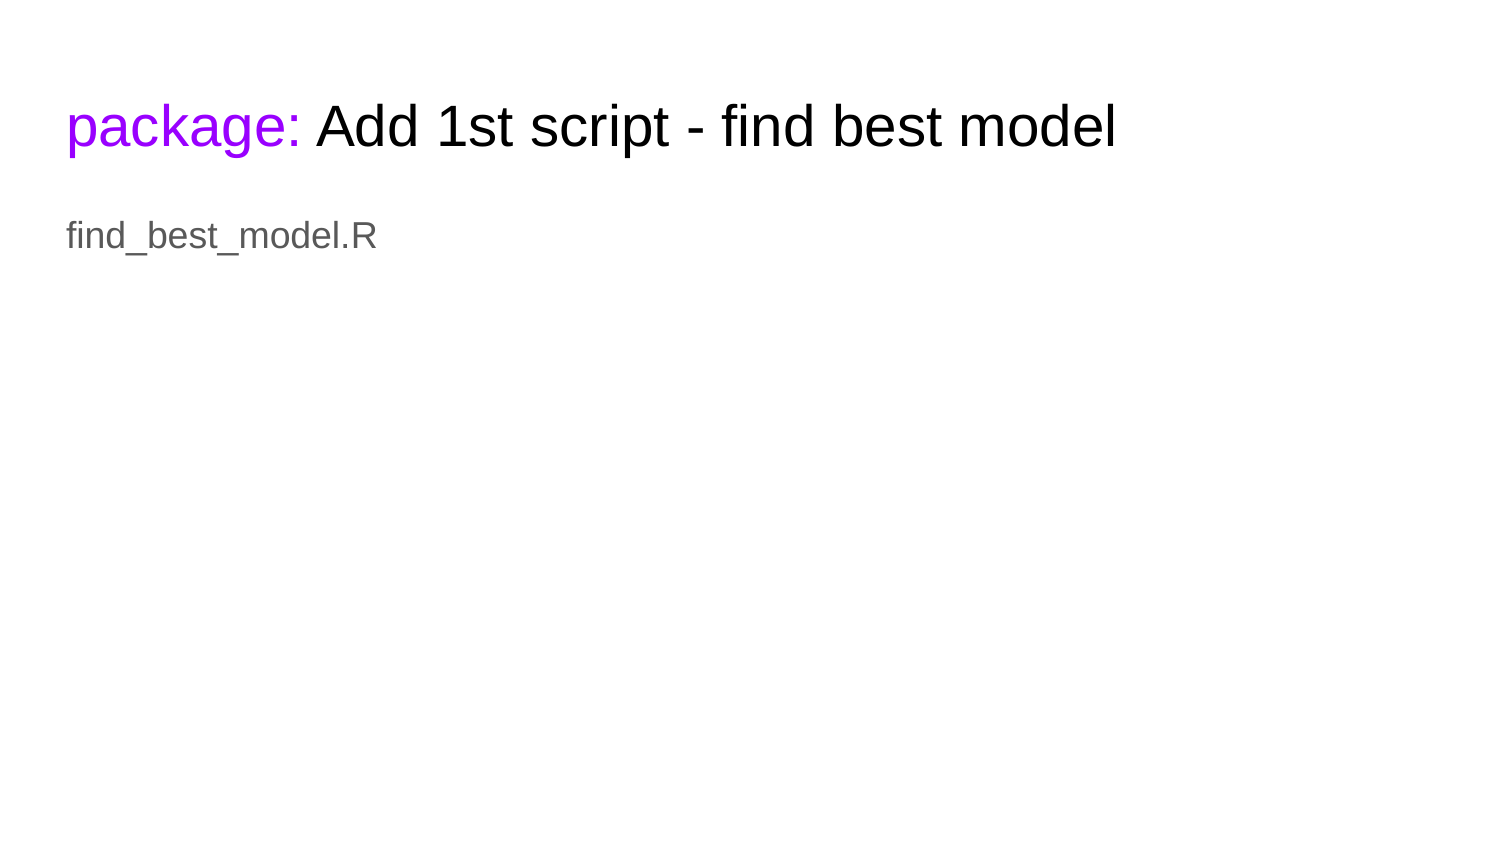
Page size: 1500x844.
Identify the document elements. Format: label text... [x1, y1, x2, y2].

list find_best_model.R [51, 189, 1449, 750]
title package: Add 1st script - find best model [51, 72, 1449, 167]
